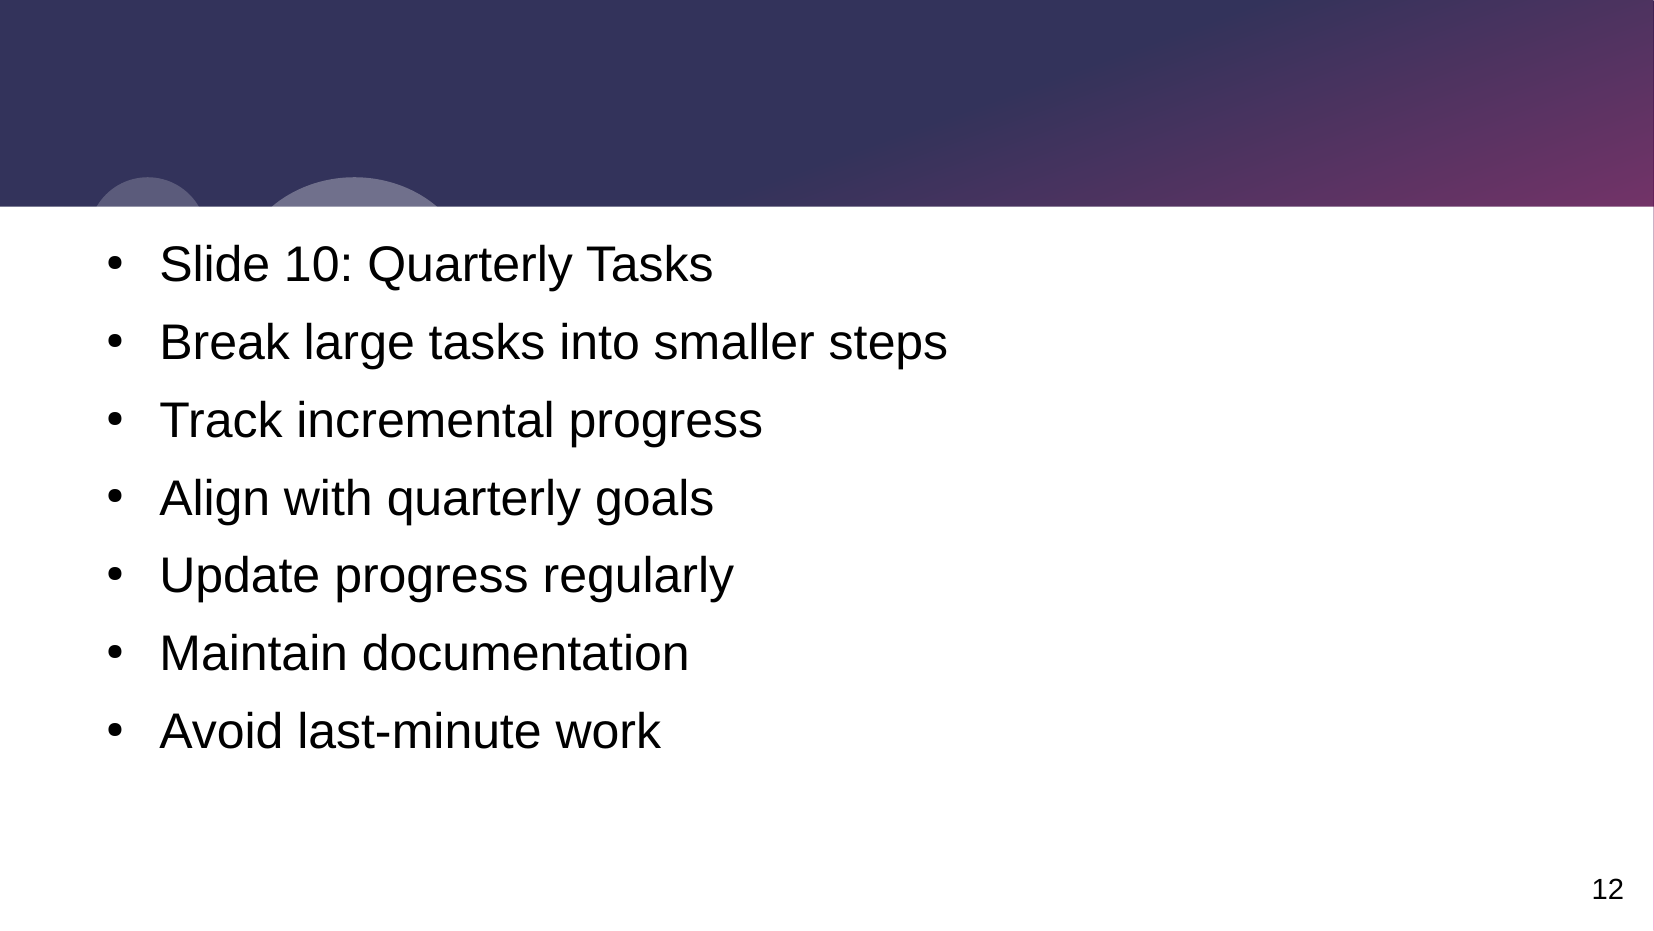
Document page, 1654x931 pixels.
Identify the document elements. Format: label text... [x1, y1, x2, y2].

list Slide 10: Quarterly Tasks Break large tasks into smaller steps Track incremental progress Align with quarterly goals Update progress regularly Maintain documentation Avoid last-minute work [88, 236, 1565, 827]
